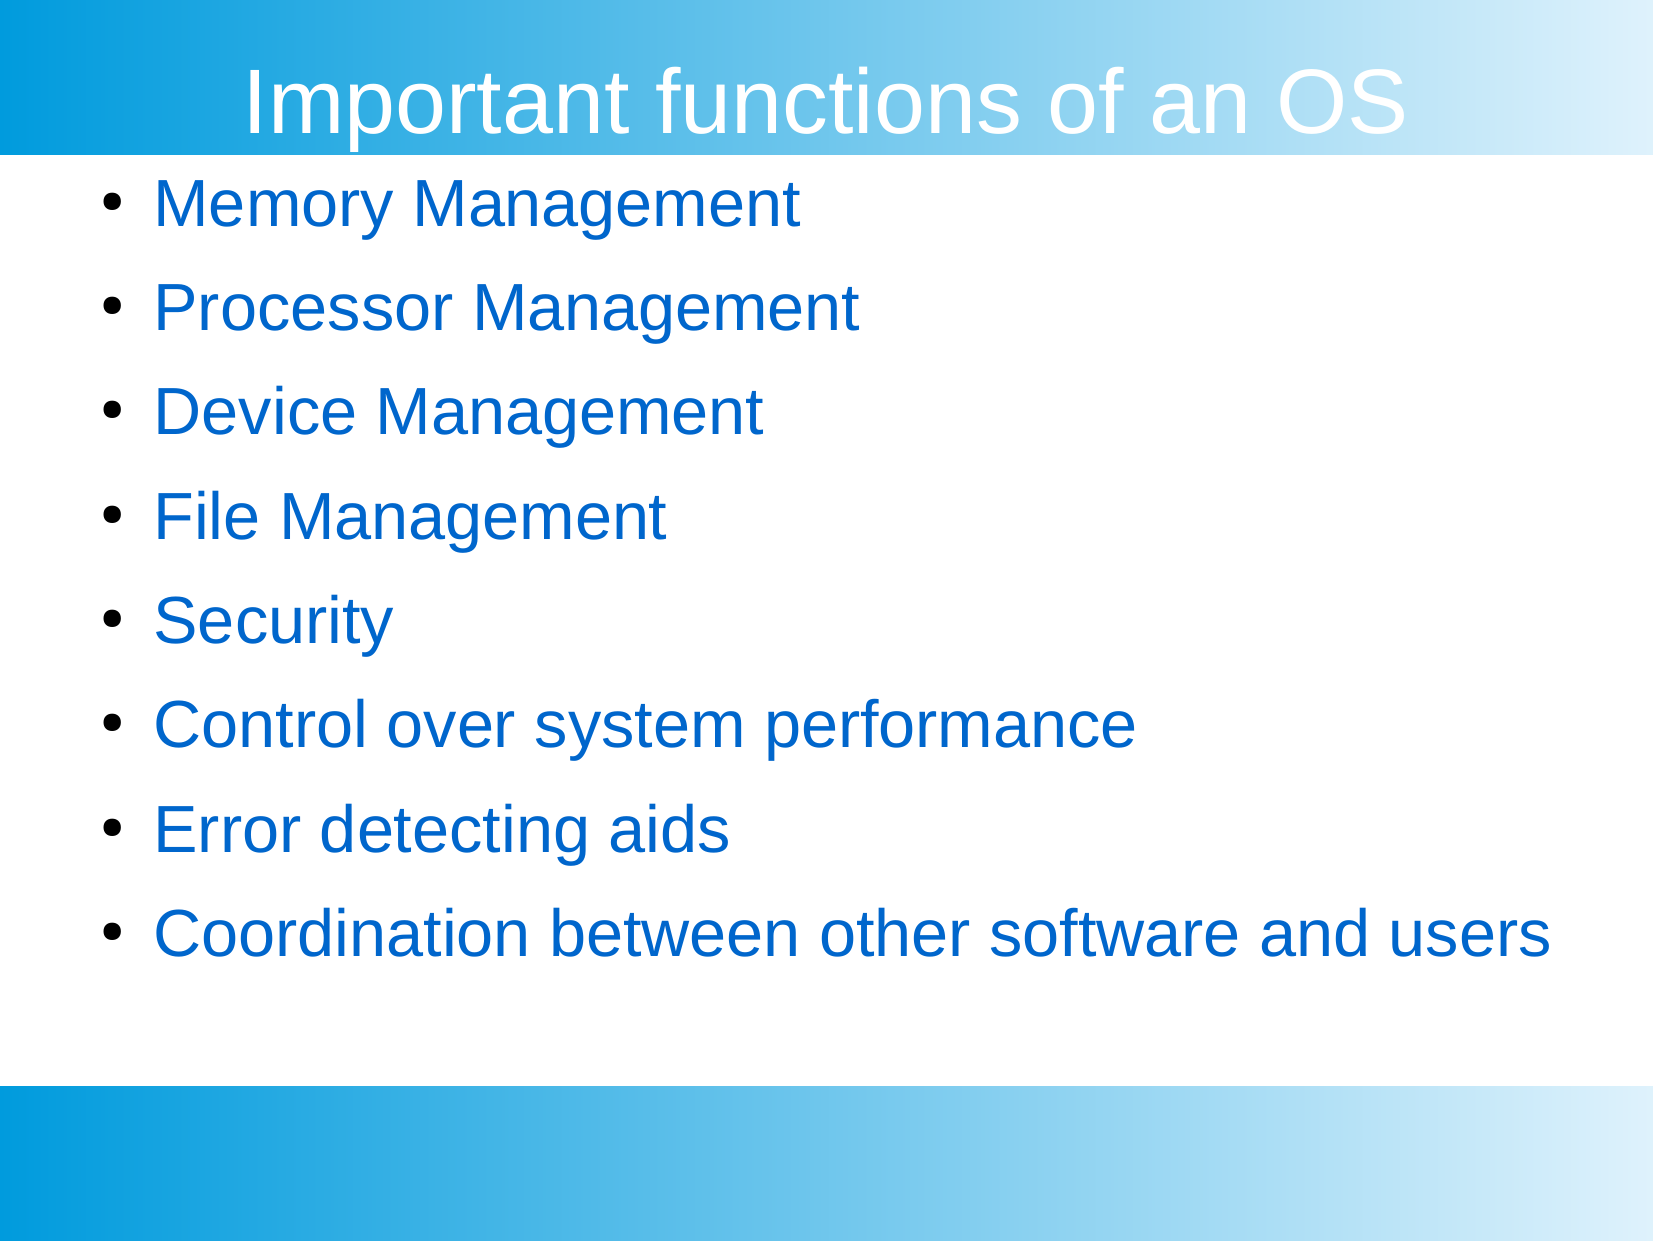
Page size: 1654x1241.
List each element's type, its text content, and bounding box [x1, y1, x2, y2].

title Important functions of an OS [82, 49, 1571, 155]
list Memory Management Processor Management Device Management File Management Security Control over system performance Error detecting aids Coordination between other software and users [82, 165, 1571, 1096]
